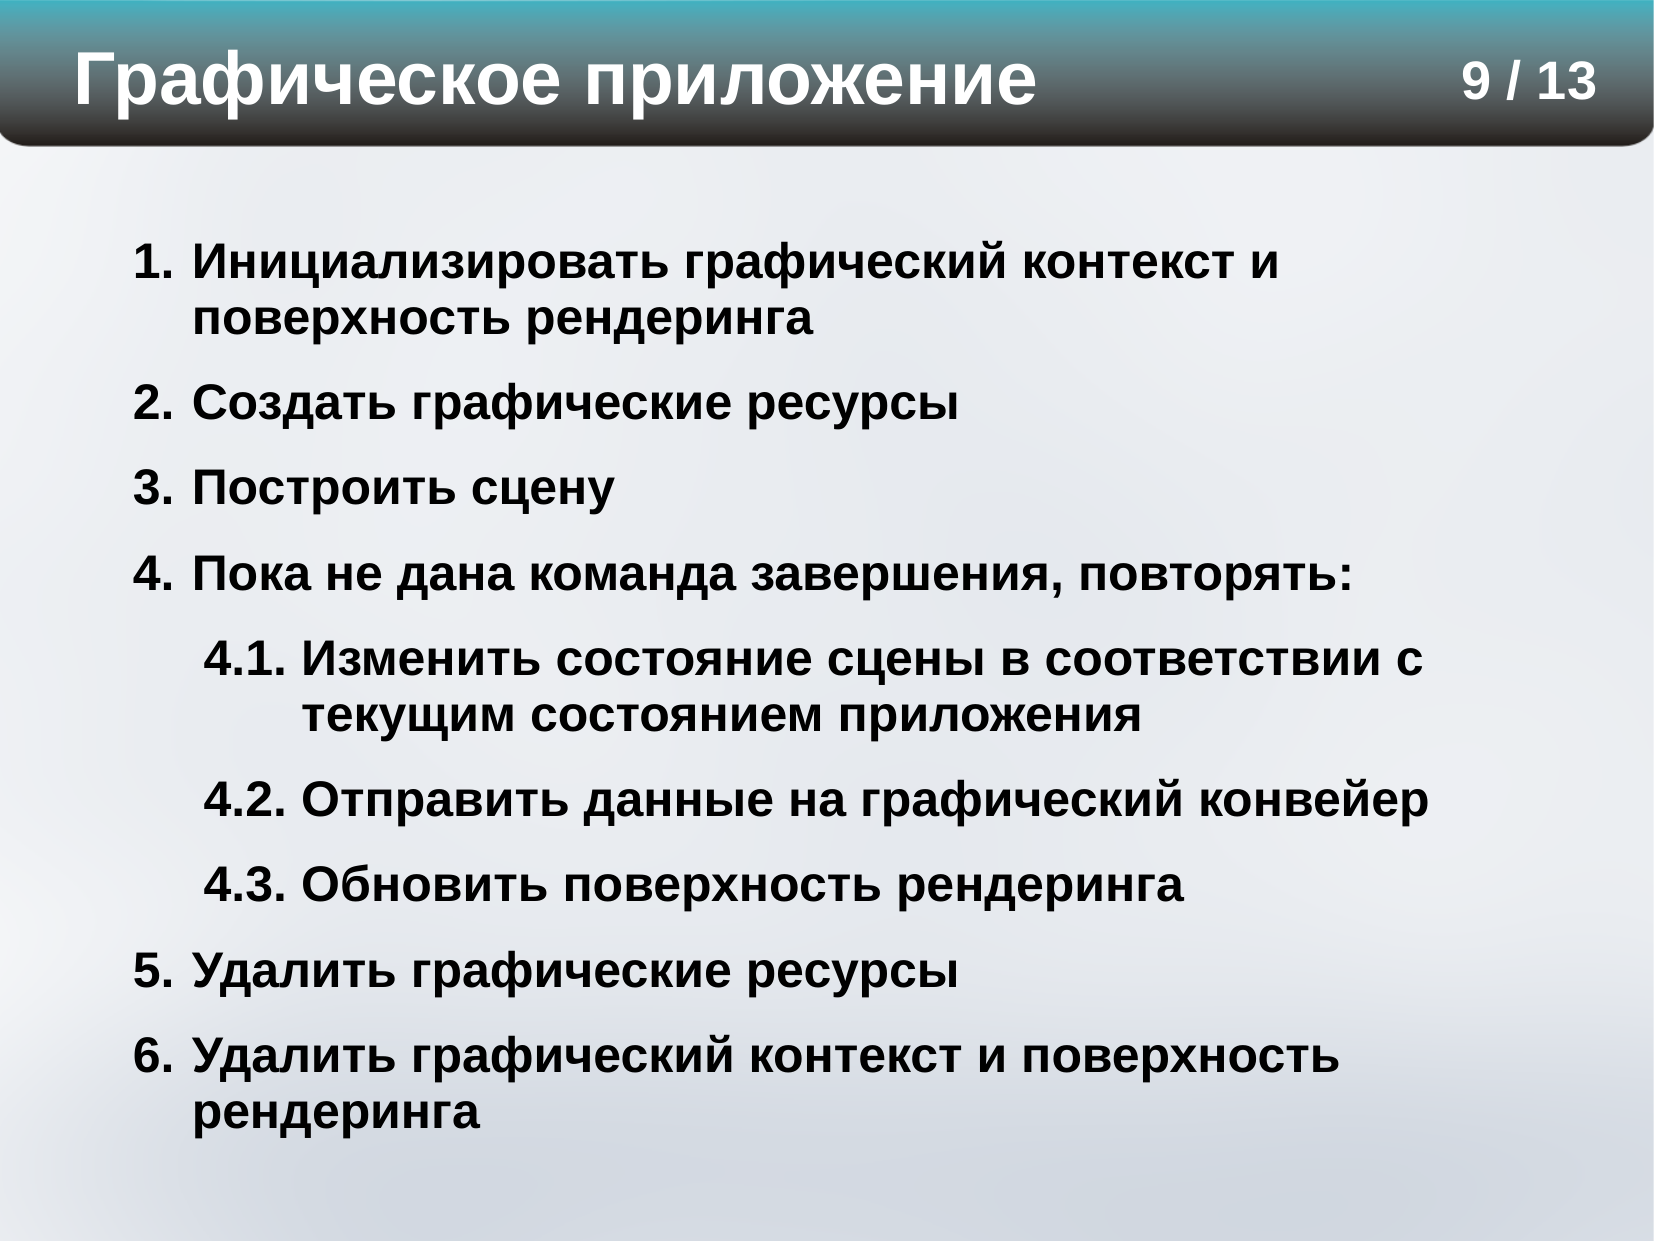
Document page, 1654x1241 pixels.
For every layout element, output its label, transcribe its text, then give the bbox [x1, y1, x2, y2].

picture [0, 0, 1654, 1241]
text_box <number> / 13 [1446, 42, 1654, 179]
text_box Инициализировать графический контекст и поверхность рендеринга Создать графические ресурсы Построить сцену Пока не дана команда завершения, повторять: Изменить состояние сцены в соответствии с текущим состоянием приложения Отправить данные на графический конвейер Обновить поверхность рендеринга Удалить графические ресурсы Удалить графический контекст и поверхность рендеринга [118, 226, 1595, 1147]
text_box Графическое приложение [59, 29, 1418, 129]
